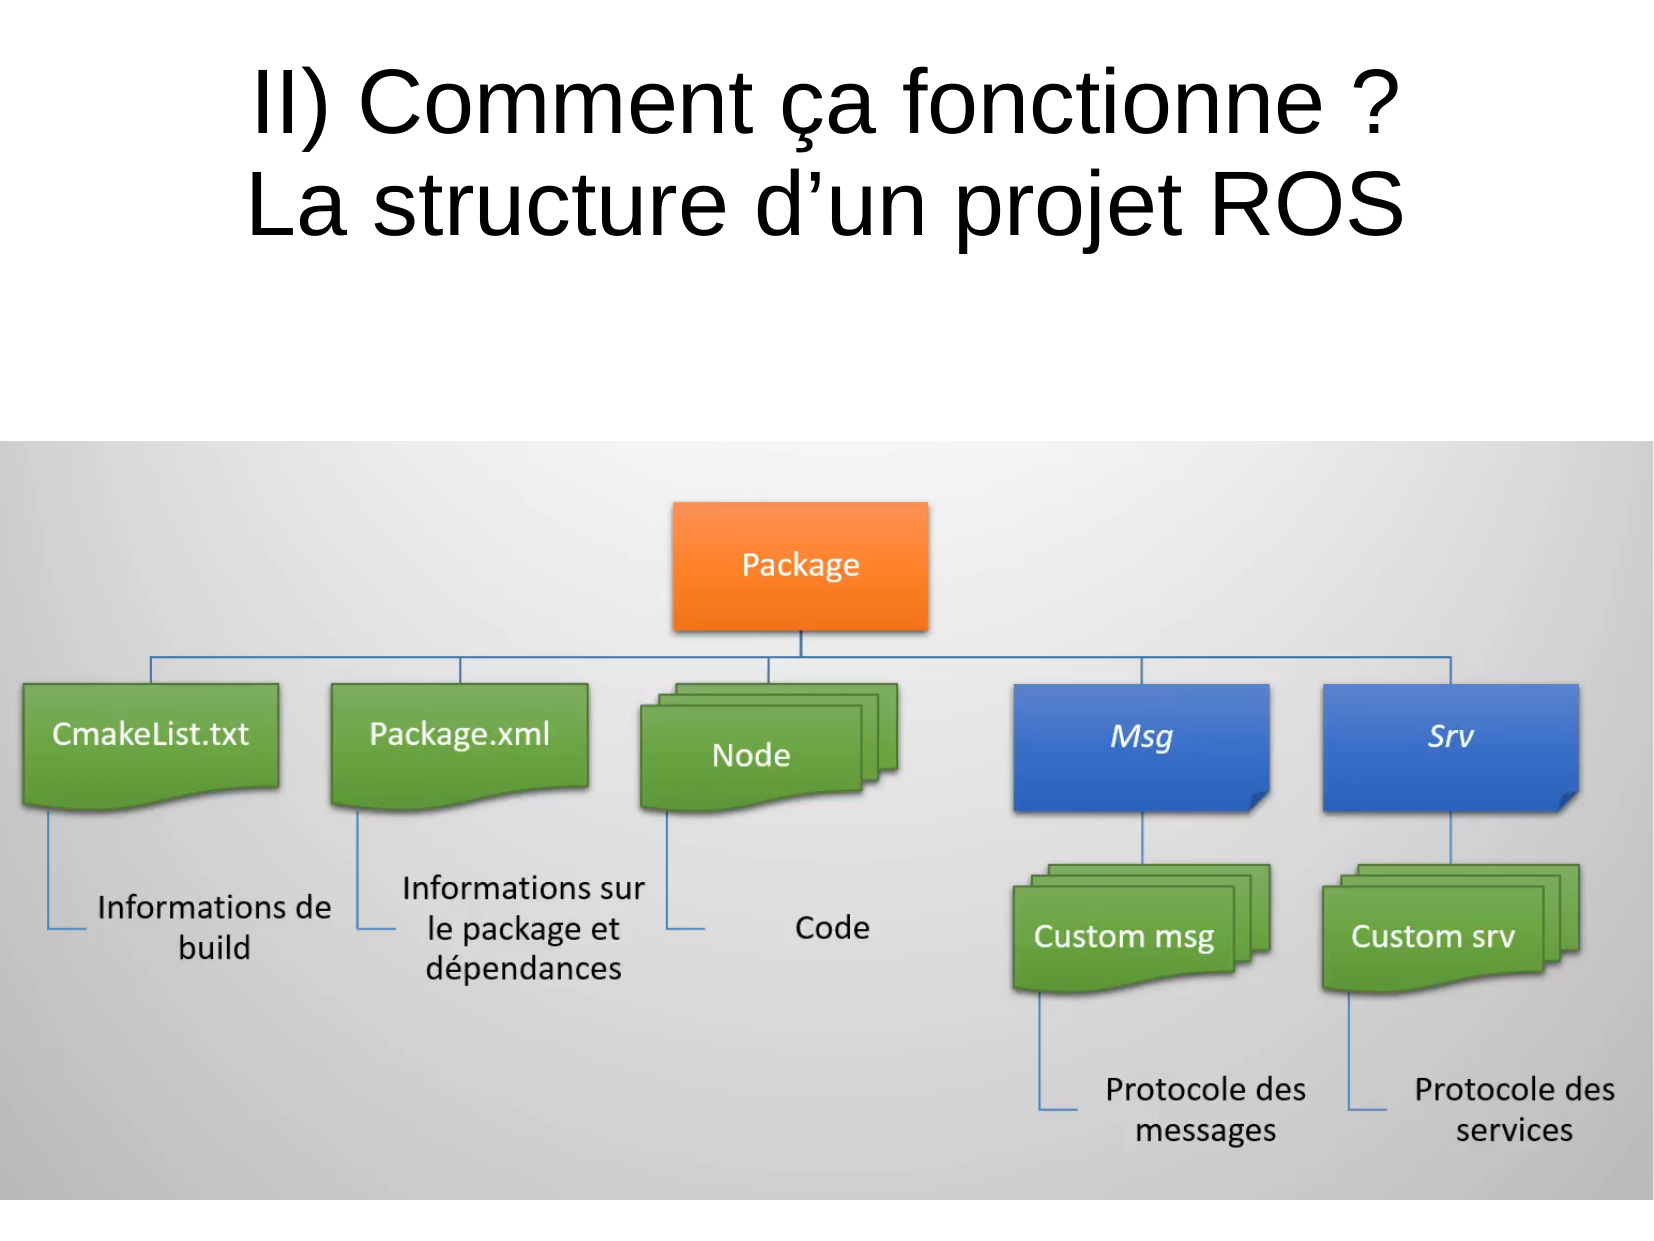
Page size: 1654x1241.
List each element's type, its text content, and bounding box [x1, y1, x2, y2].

picture [0, 441, 1654, 1201]
title II) Comment ça fonctionne ? La structure d’un projet ROS [82, 49, 1571, 257]
